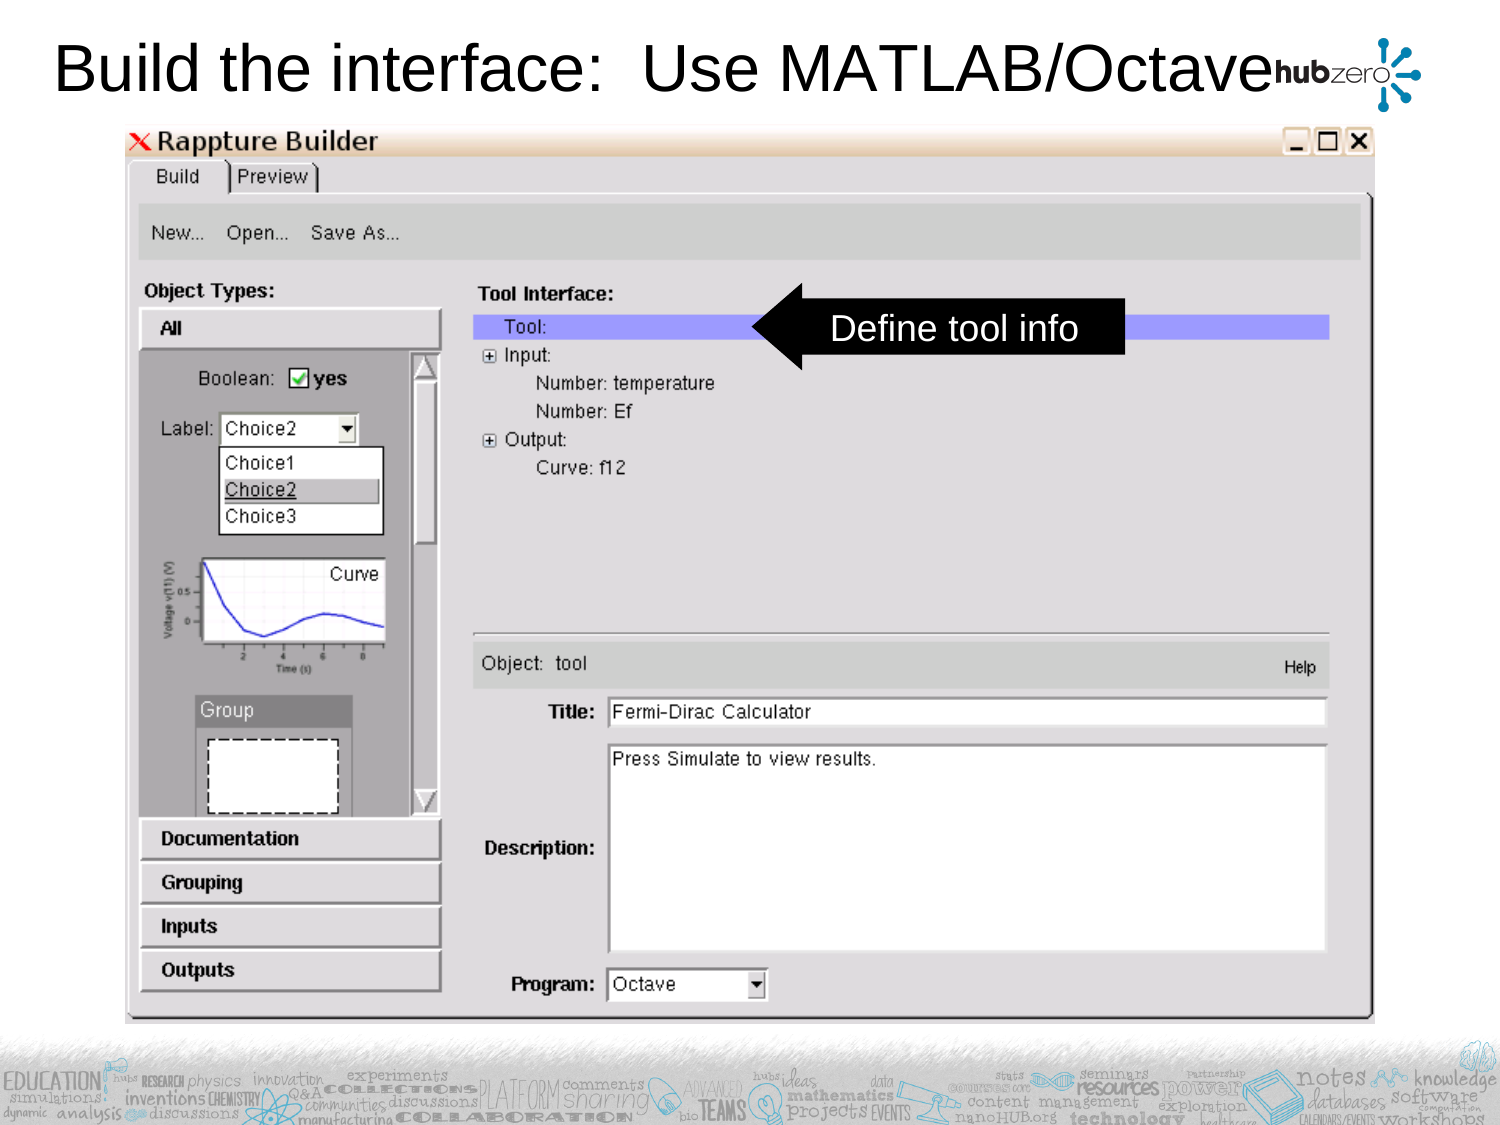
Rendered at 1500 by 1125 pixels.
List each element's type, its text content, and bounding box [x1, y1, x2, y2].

picture [125, 124, 1375, 1024]
picture [1299, 35, 1424, 115]
text_box Define tool info [751, 282, 1126, 371]
picture [0, 1034, 1500, 1125]
text_box Build the interface: Use MATLAB/Octave [38, 12, 1299, 118]
